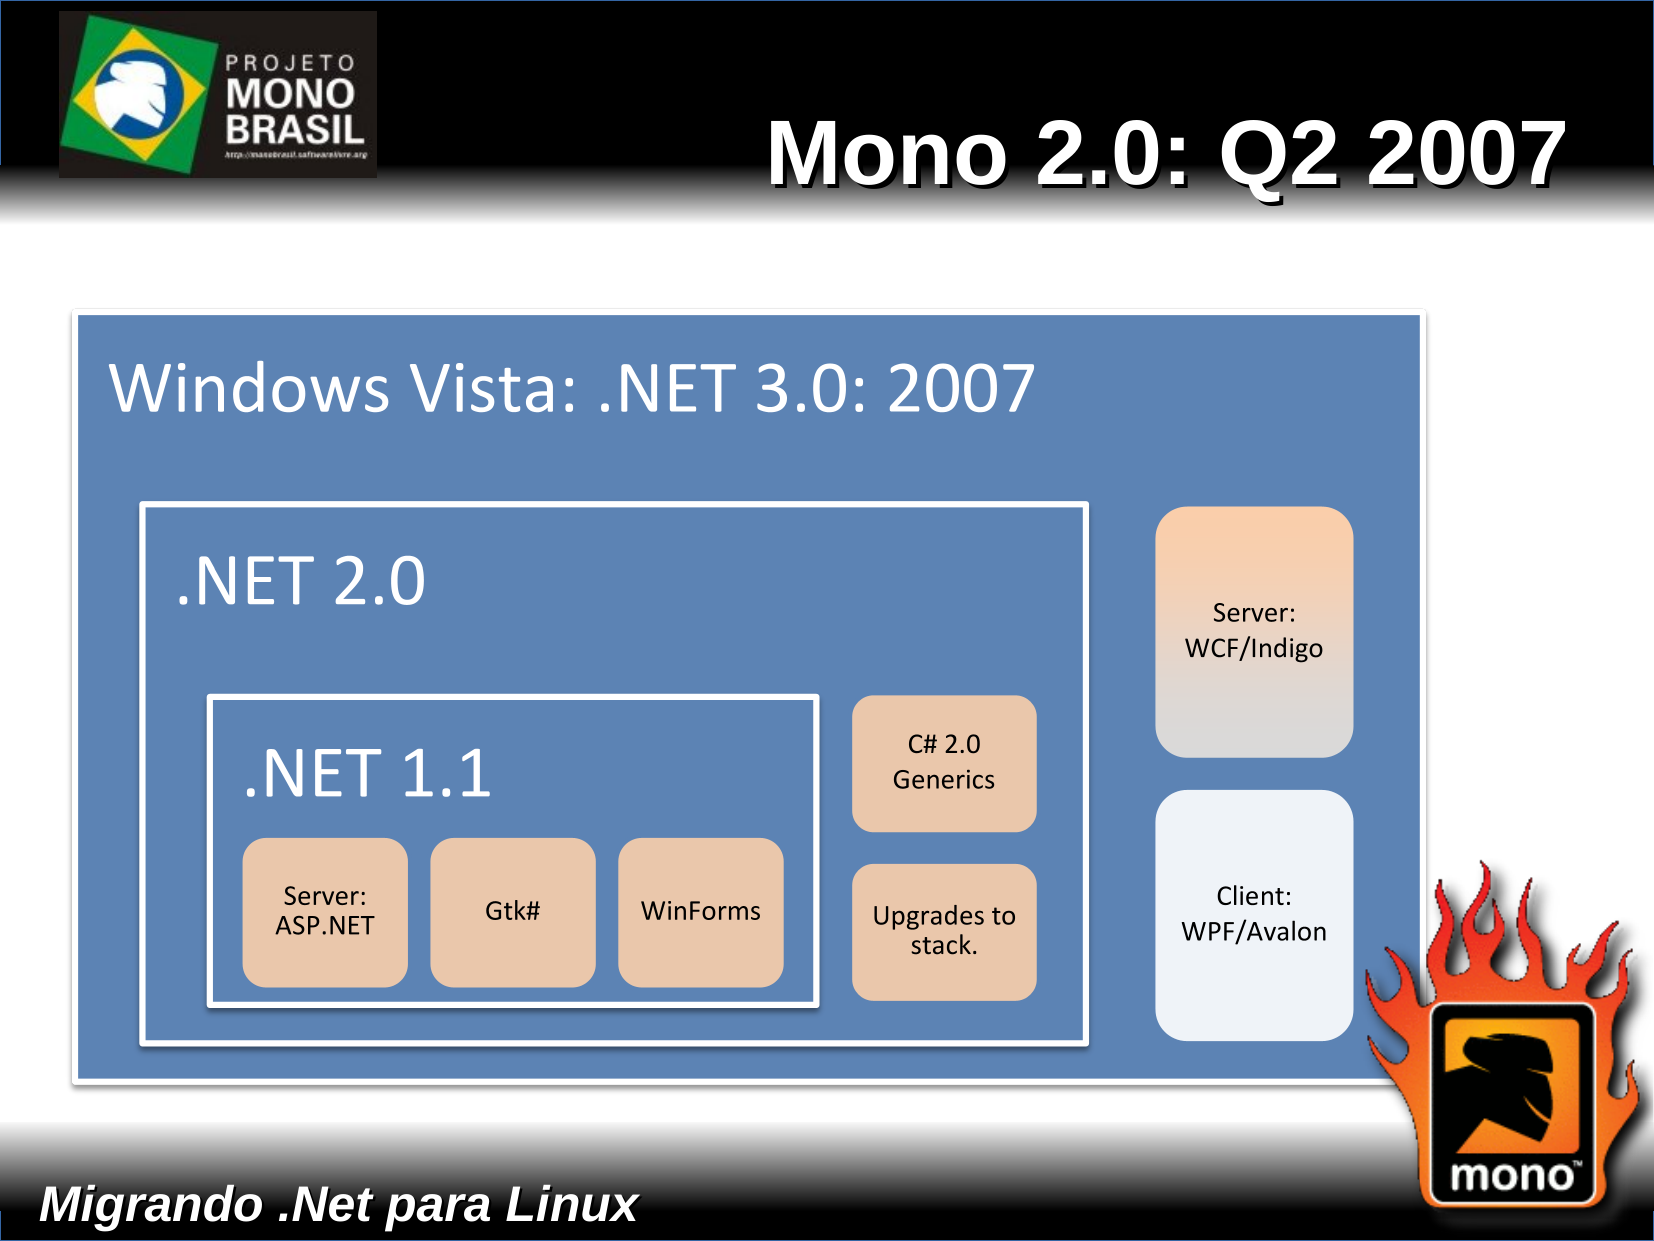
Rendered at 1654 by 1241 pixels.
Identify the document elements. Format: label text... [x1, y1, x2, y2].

text_box Migrando .Net para Linux [24, 1168, 547, 1241]
picture [59, 11, 377, 178]
title Mono 2.0: Q2 2007 [82, 49, 1571, 257]
picture [61, 304, 1654, 1241]
